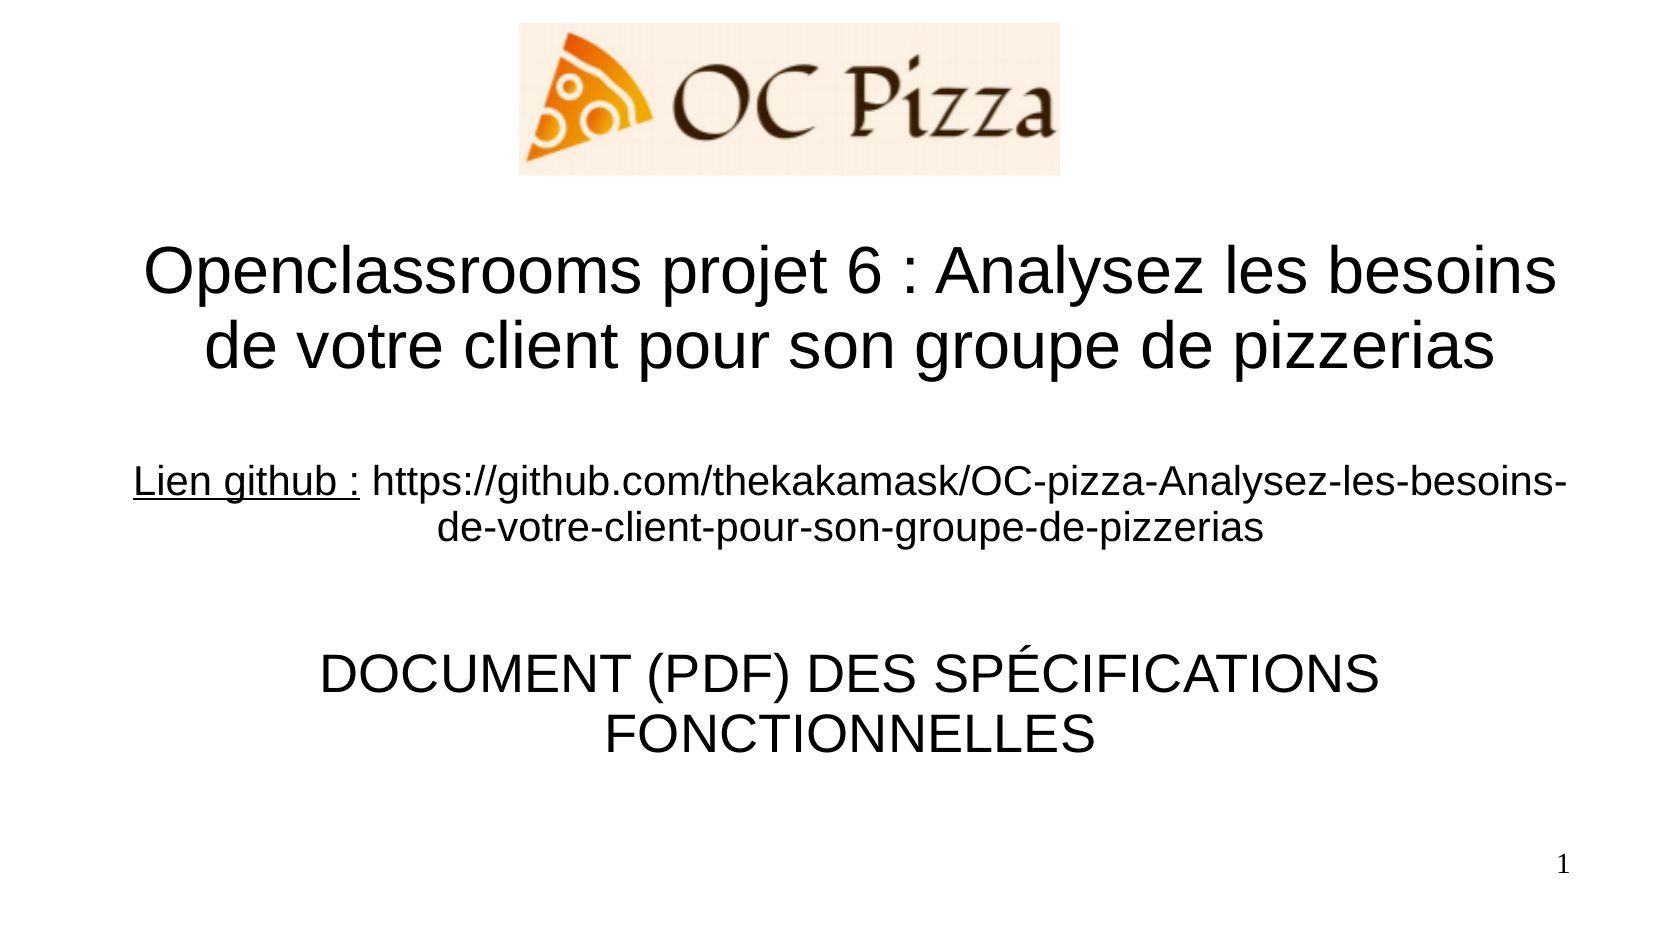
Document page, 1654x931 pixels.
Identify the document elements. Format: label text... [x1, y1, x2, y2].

picture [519, 23, 1060, 178]
subtitle Openclassrooms projet 6 : Analysez les besoins de votre client pour son groupe de pizzerias Lien github : https://github.com/thekakamask/OC-pizza-Analysez-les-besoins-de-votre-client-pour-son-groupe-de-pizzerias DOCUMENT (PDF) DES SPÉCIFICATIONS FONCTIONNELLES [106, 229, 1595, 769]
